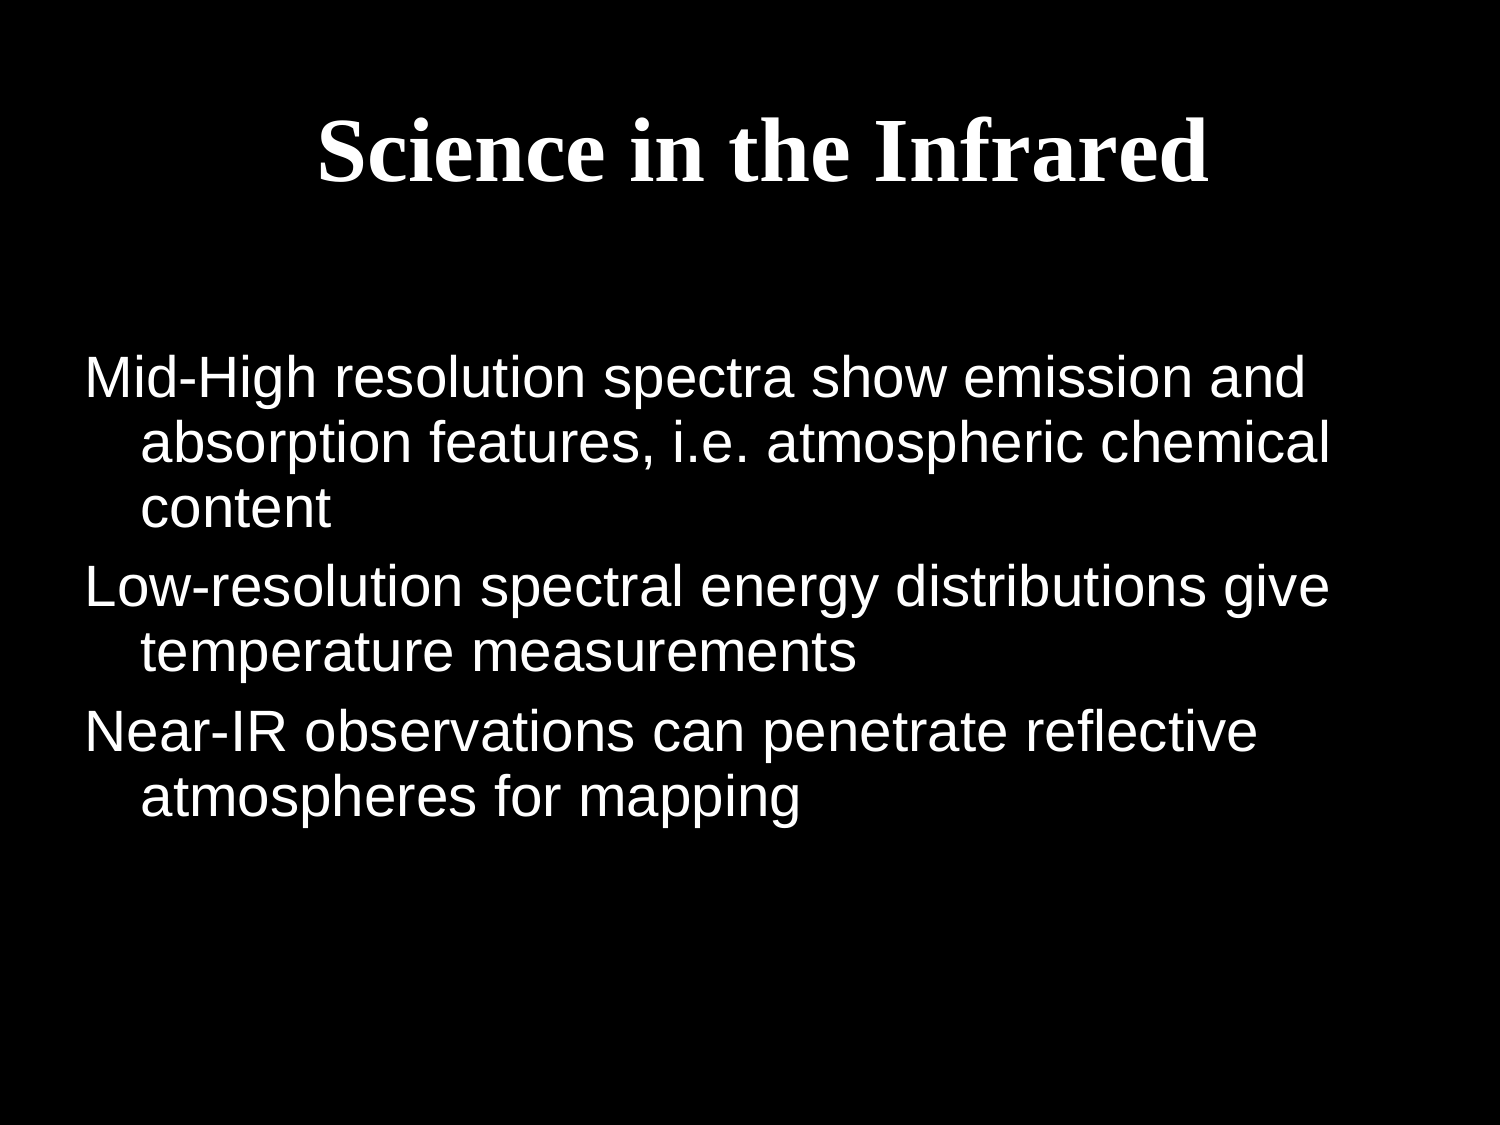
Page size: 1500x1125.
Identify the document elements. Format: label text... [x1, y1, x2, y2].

title Science in the Infrared [76, 73, 1451, 247]
list Mid-High resolution spectra show emission and absorption features, i.e. atmospheric chemical content Low-resolution spectral energy distributions give temperature measurements Near-IR observations can penetrate reflective atmospheres for mapping [84, 344, 1465, 1005]
